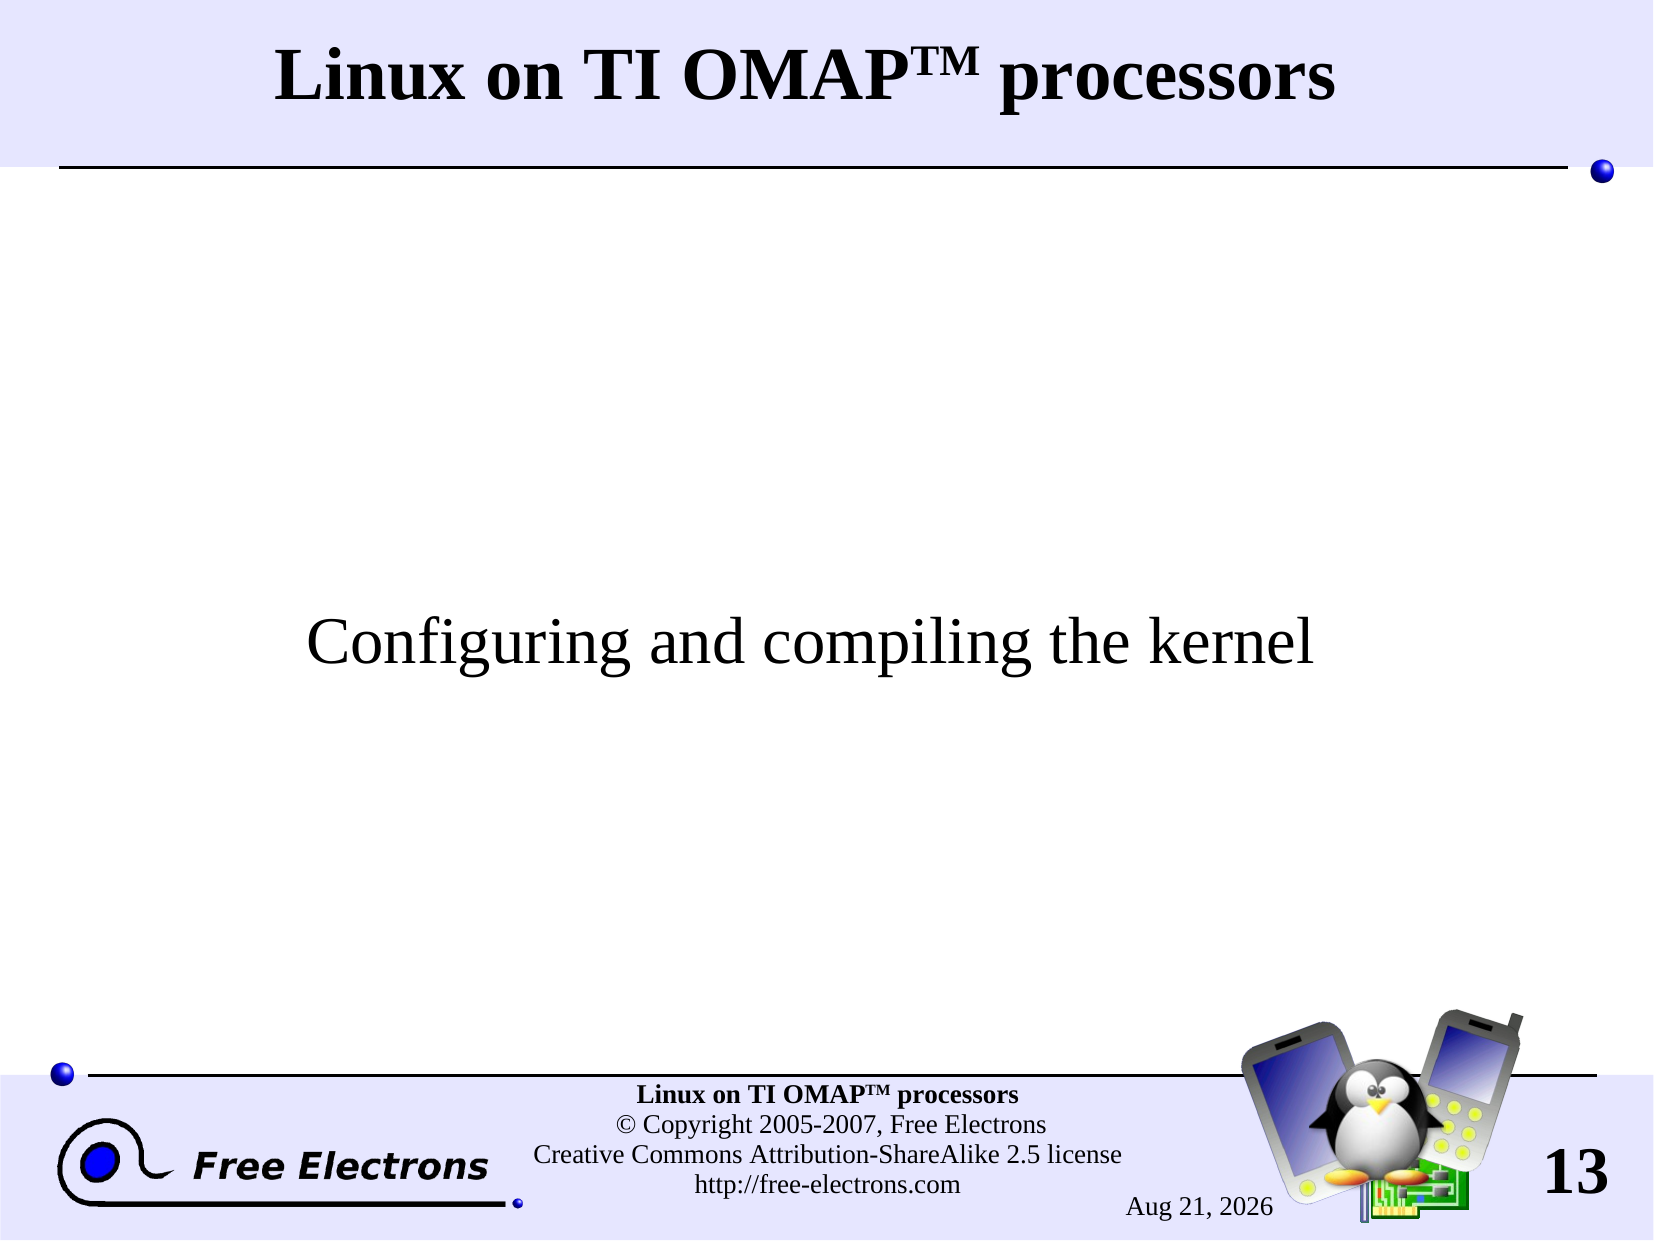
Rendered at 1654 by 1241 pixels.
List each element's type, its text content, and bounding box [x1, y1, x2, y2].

picture [50, 1107, 527, 1216]
picture [1231, 1007, 1538, 1241]
title Linux on TI OMAPTM processors [60, 25, 1551, 125]
subtitle Configuring and compiling the kernel [105, 216, 1518, 1066]
